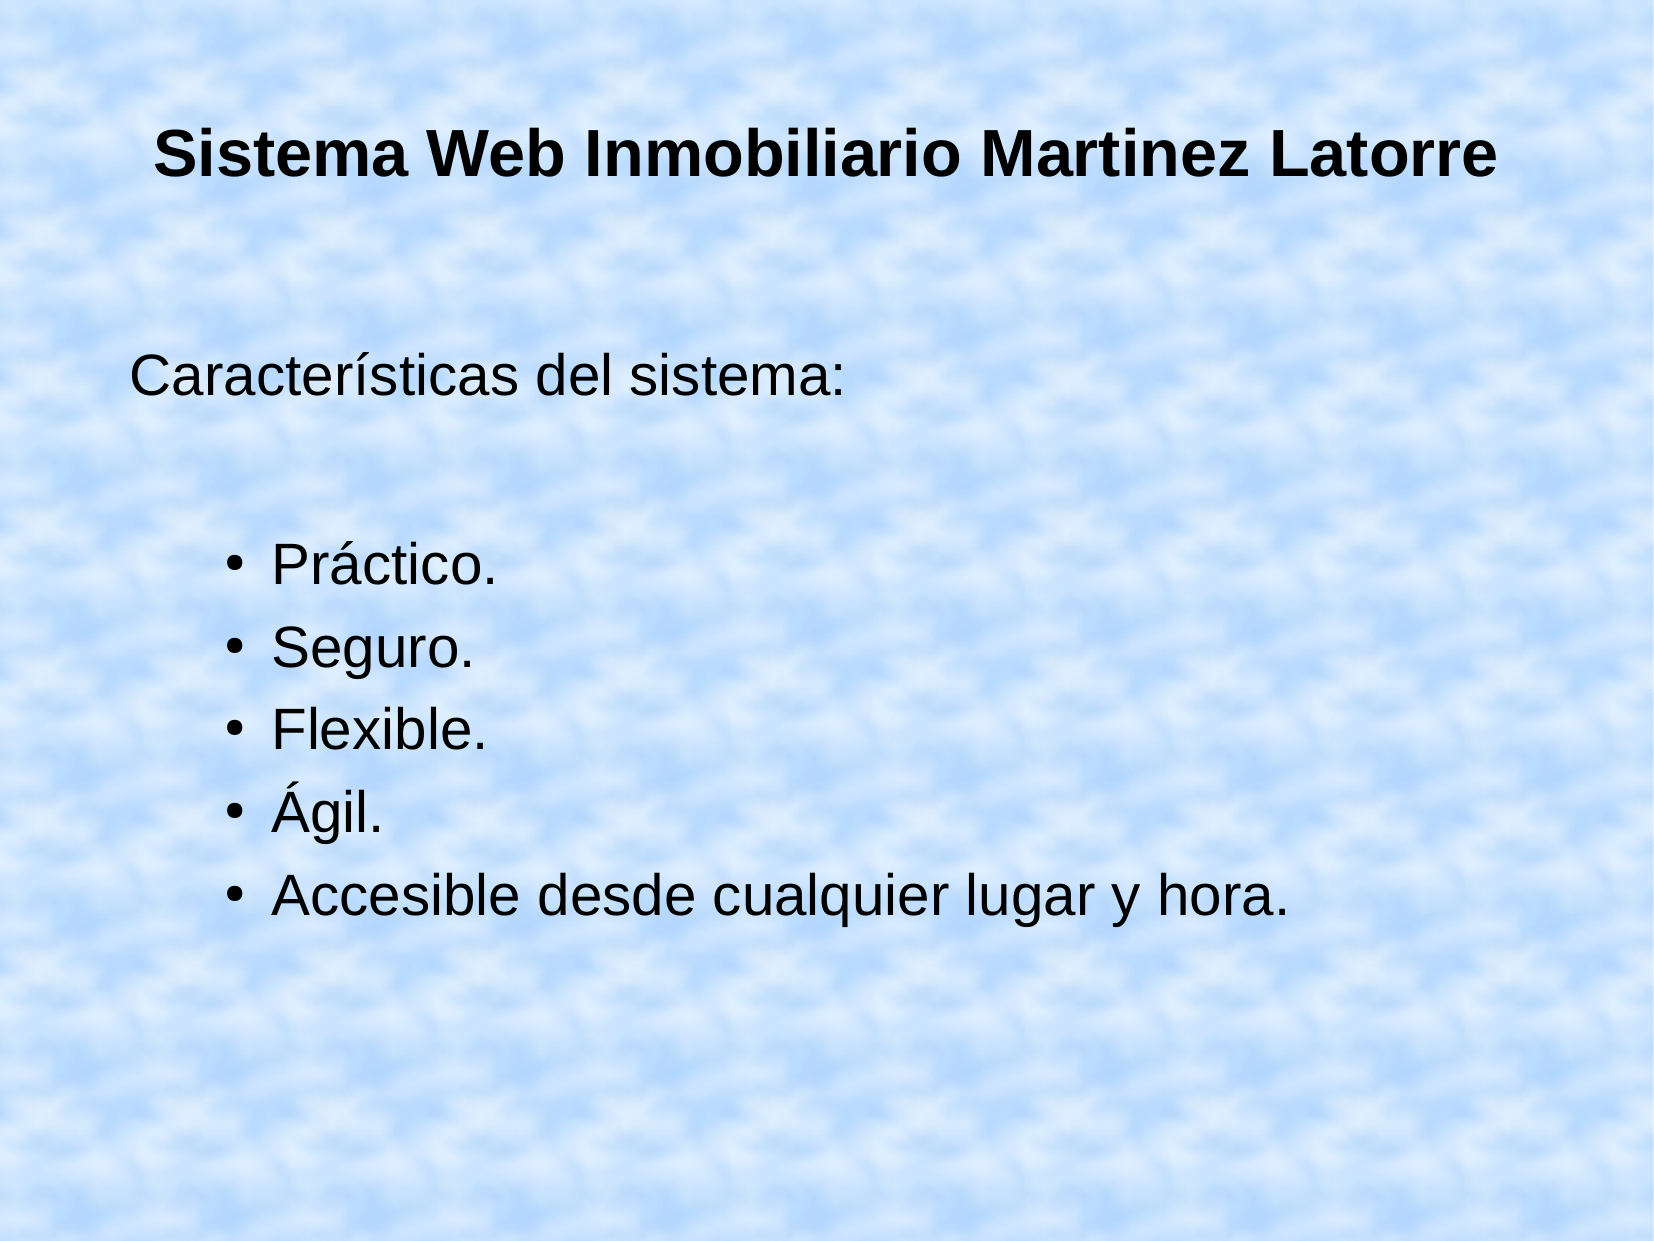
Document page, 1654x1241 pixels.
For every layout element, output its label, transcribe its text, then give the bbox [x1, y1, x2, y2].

list Características del sistema: Práctico. Seguro. Flexible. Ágil. Accesible desde cualquier lugar y hora. [59, 342, 1548, 1062]
picture [0, 0, 1654, 1241]
title Sistema Web Inmobiliario Martinez Latorre [82, 49, 1571, 257]
